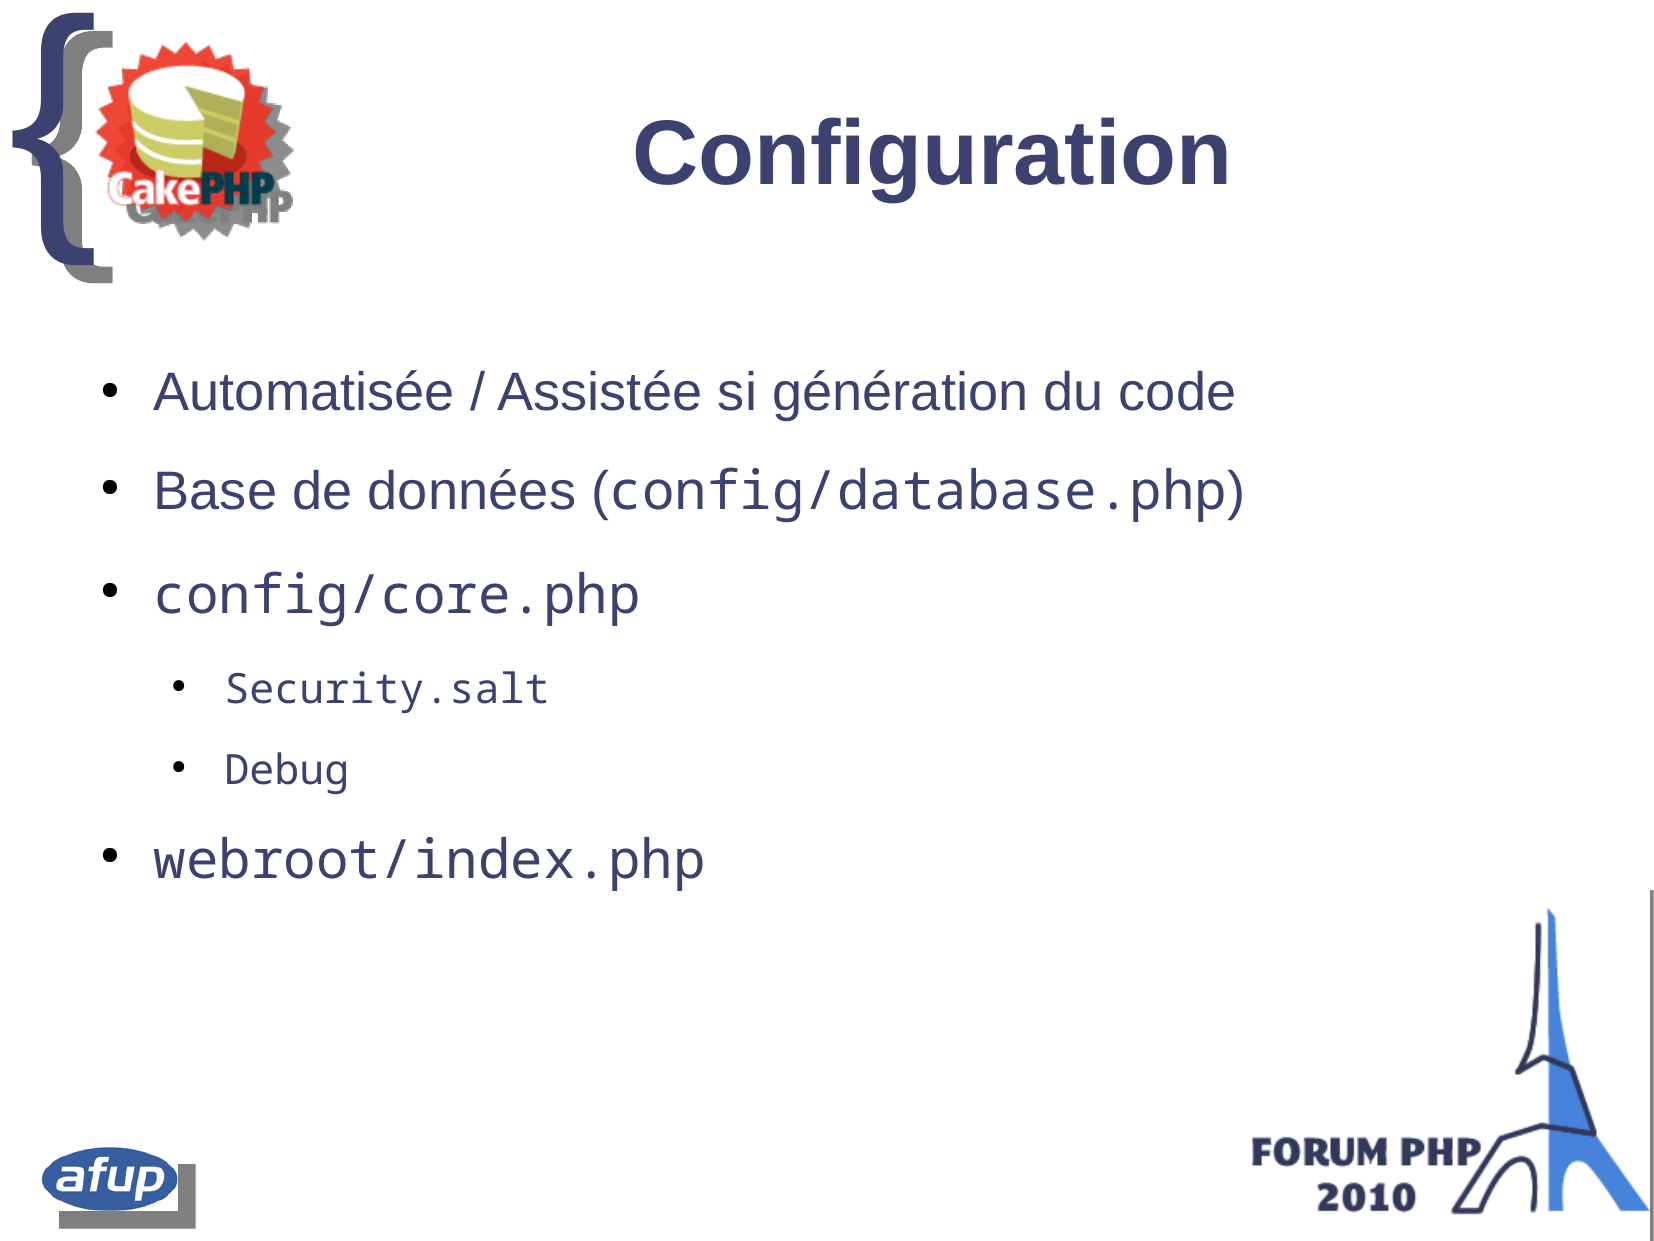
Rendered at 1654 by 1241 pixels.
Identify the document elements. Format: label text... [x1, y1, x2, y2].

picture [88, 35, 284, 231]
list Automatisée / Assistée si génération du code Base de données (config/database.php) config/core.php Security.salt Debug webroot/index.php [82, 290, 1571, 1109]
picture [41, 1146, 178, 1211]
title Configuration [295, 49, 1571, 257]
picture [1240, 872, 1650, 1241]
